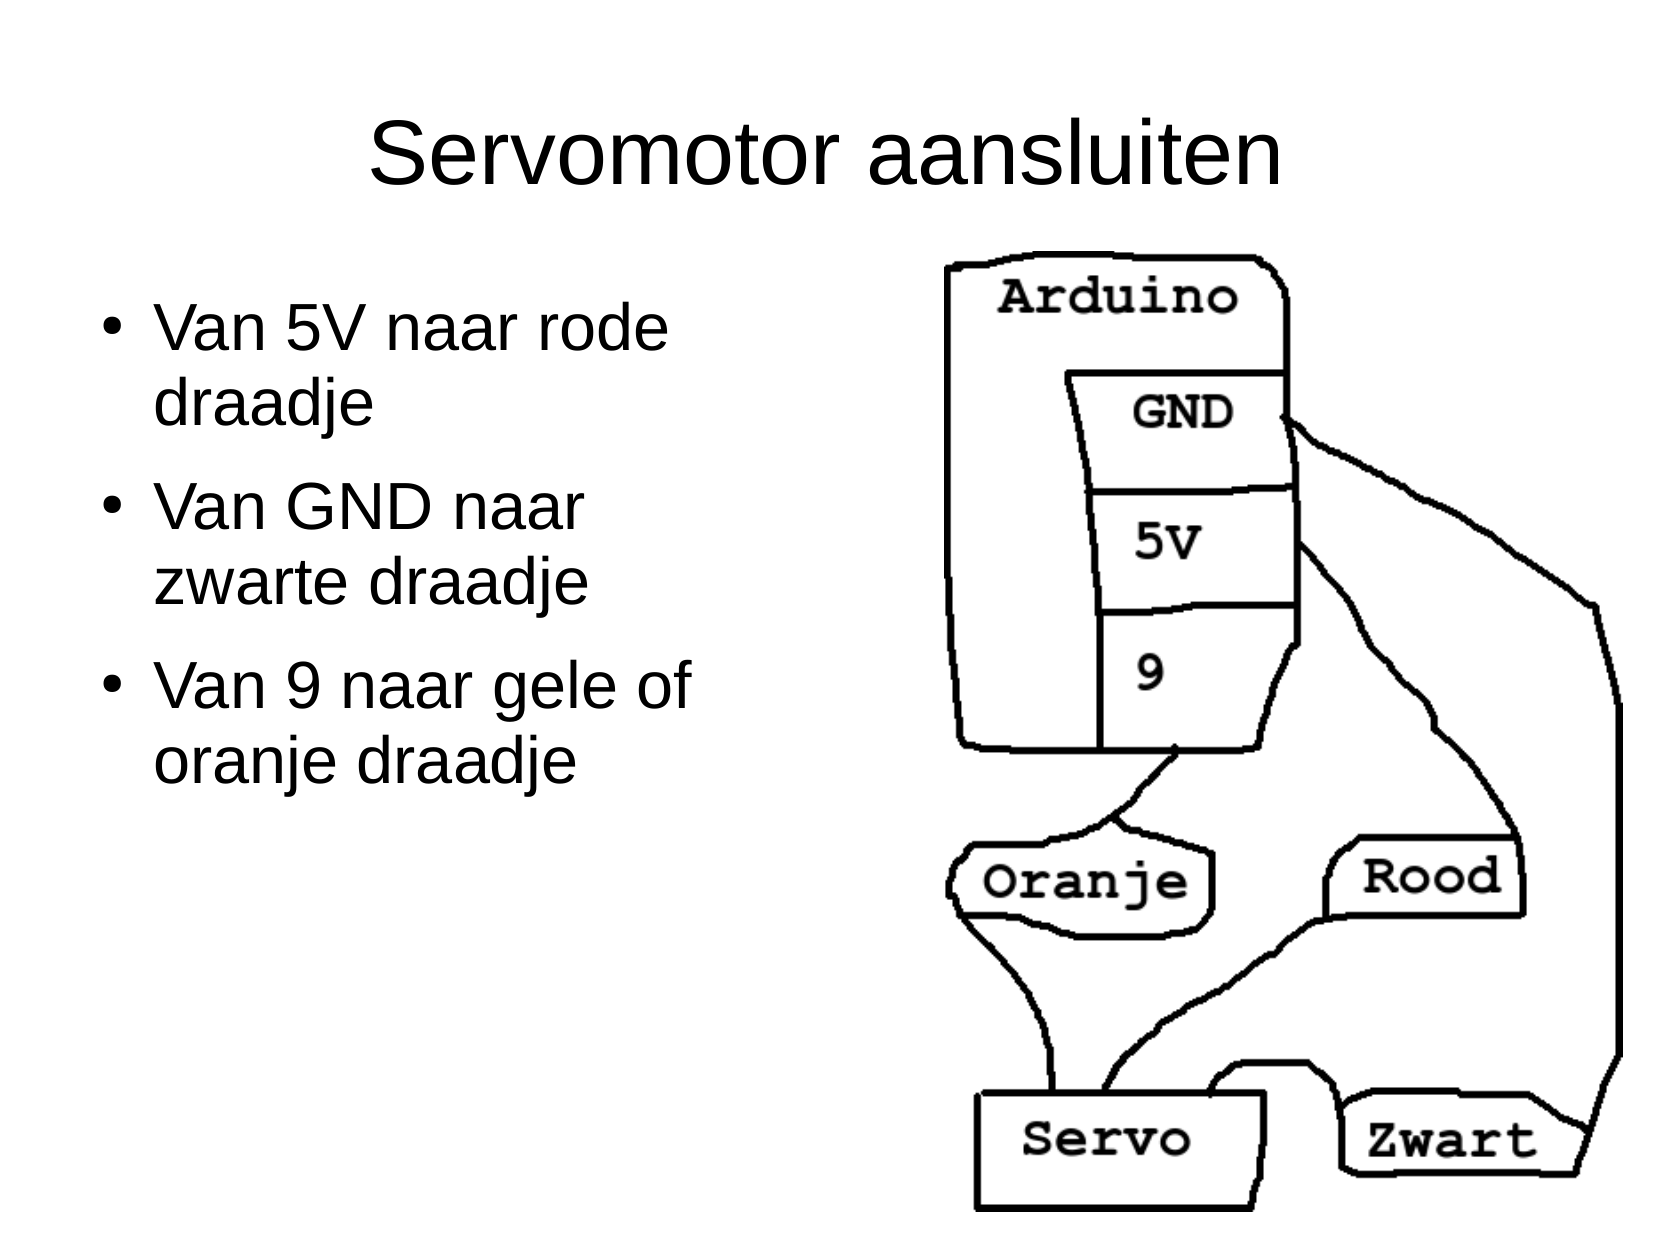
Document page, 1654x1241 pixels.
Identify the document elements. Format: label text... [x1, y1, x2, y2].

picture [944, 251, 1623, 1212]
title Servomotor aansluiten [82, 49, 1571, 257]
list Van 5V naar rode draadje Van GND naar zwarte draadje Van 9 naar gele of oranje draadje [82, 290, 756, 1205]
